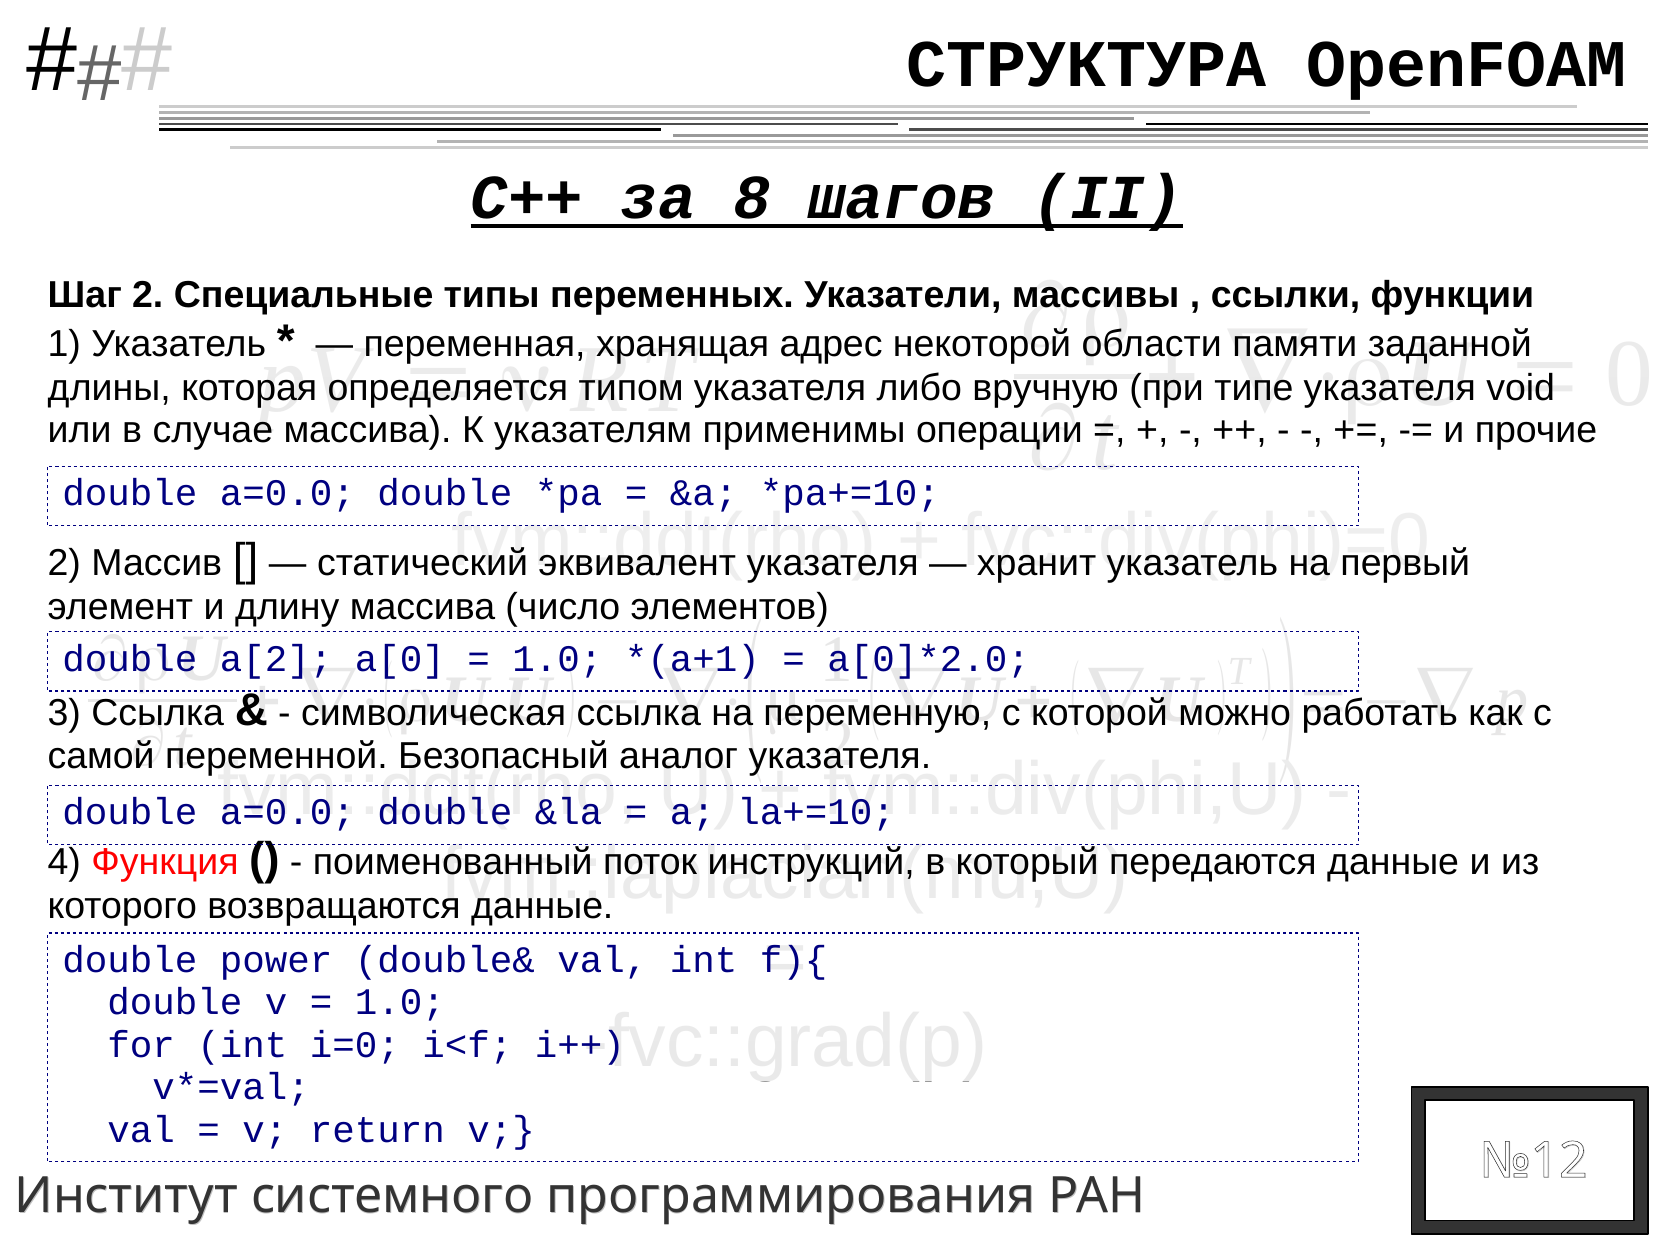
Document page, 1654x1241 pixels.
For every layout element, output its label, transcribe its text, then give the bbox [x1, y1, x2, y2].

text_box Шаг 2. Специальные типы переменных. Указатели, массивы , ссылки, функции 1) Указатель * — переменная, хранящая адрес некоторой области памяти заданной длины, которая определяется типом указателя либо вручную (при типе указателя void или в случае массива). К указателям применимы операции =, +, -, ++, - -, +=, -= и прочие 2) Массив [] — статический эквивалент указателя — хранит указатель на первый элемент и длину массива (число элементов) 3) Ссылка & - символическая ссылка на переменную, с которой можно работать как с самой переменной. Безопасный аналог указателя. 4) Функция () - поименованный поток инструкций, в который передаются данные и из которого возвращаются данные. [32, 265, 1632, 934]
text_box double a[2]; a[0] = 1.0; *(a+1) = a[0]*2.0; [47, 631, 1359, 691]
text_box double power (double& val, int f){ double v = 1.0; for (int i=0; i<f; i++) v*=val; val = v; return v;} [47, 933, 1359, 1162]
text_box double a=0.0; double &la = a; la+=10; [47, 785, 1359, 845]
text_box double a=0.0; double *pa = &a; *pa+=10; [47, 466, 1359, 526]
title C++ за 8 шагов (II) [0, 147, 1654, 257]
